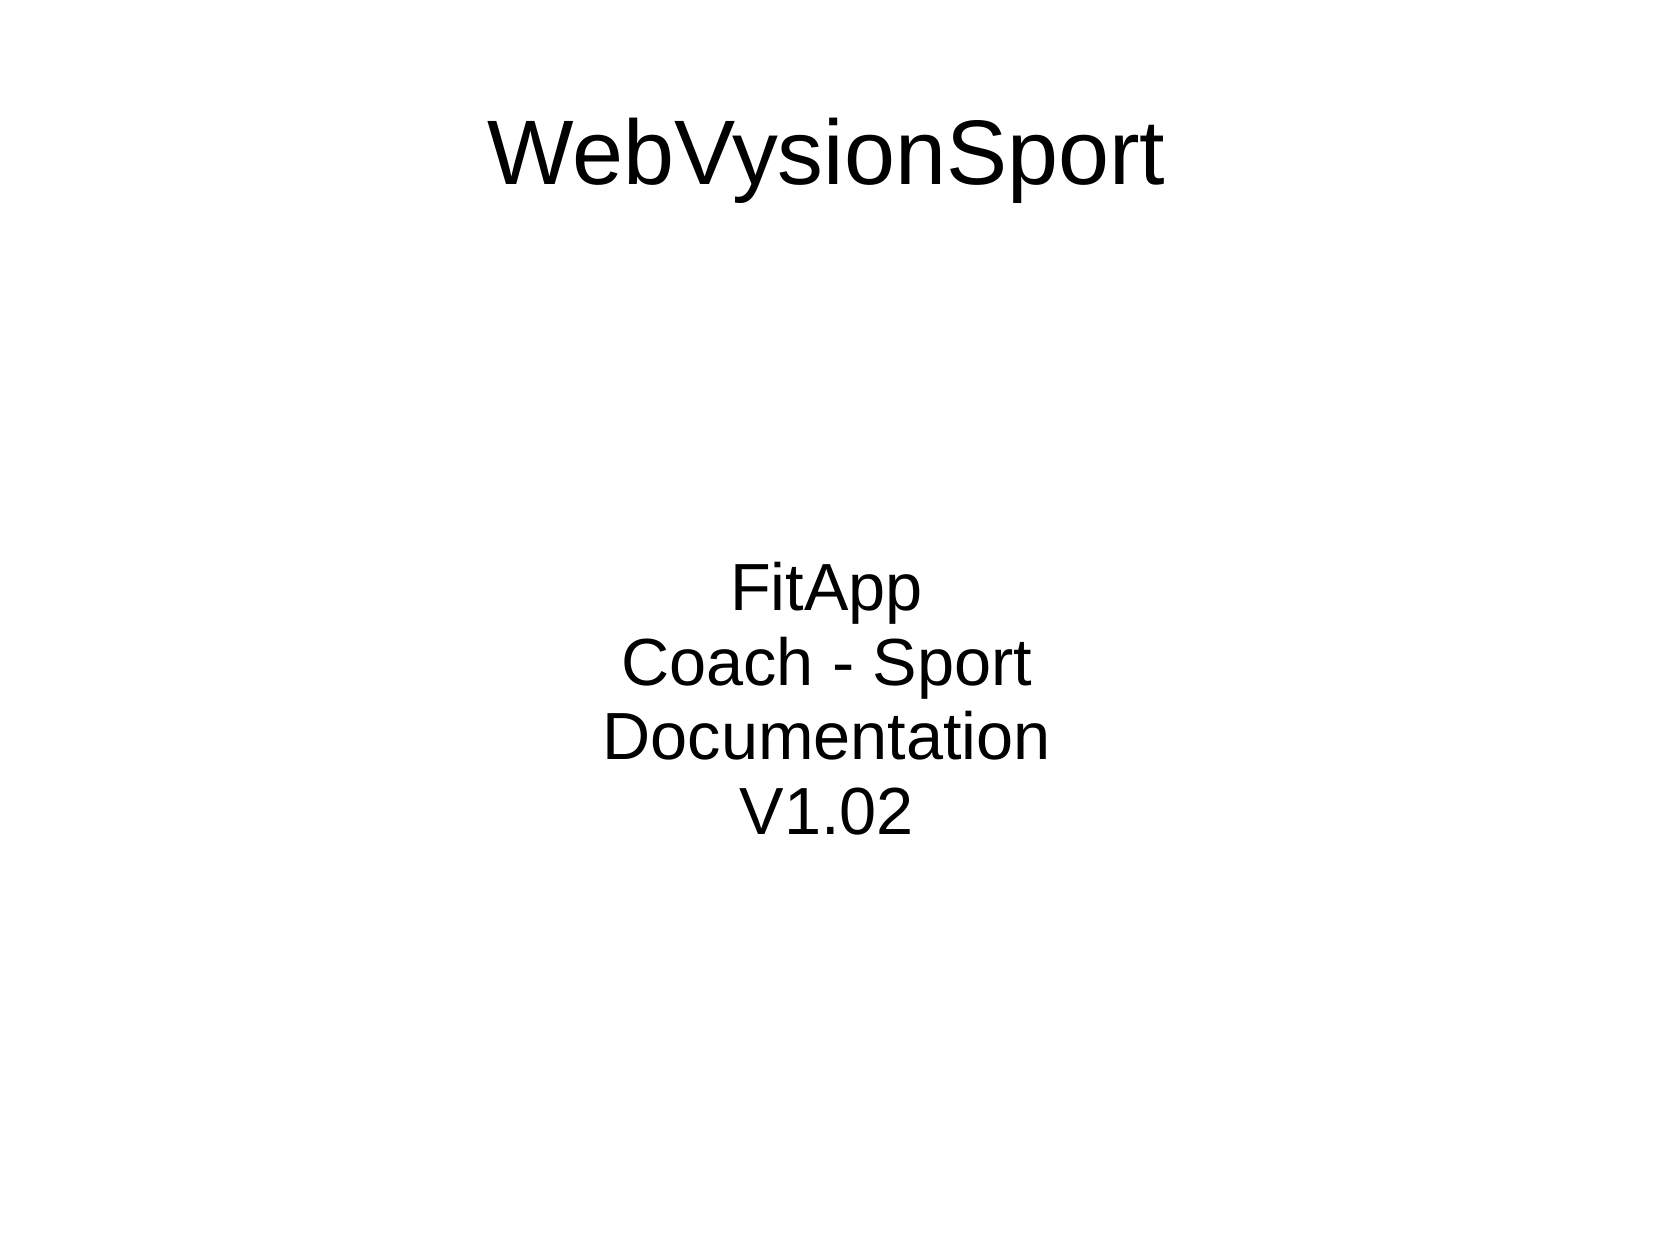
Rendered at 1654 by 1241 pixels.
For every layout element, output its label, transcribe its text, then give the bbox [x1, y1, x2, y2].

title WebVysionSport [82, 49, 1571, 257]
subtitle FitApp Coach - Sport Documentation V1.02 [82, 290, 1571, 1109]
